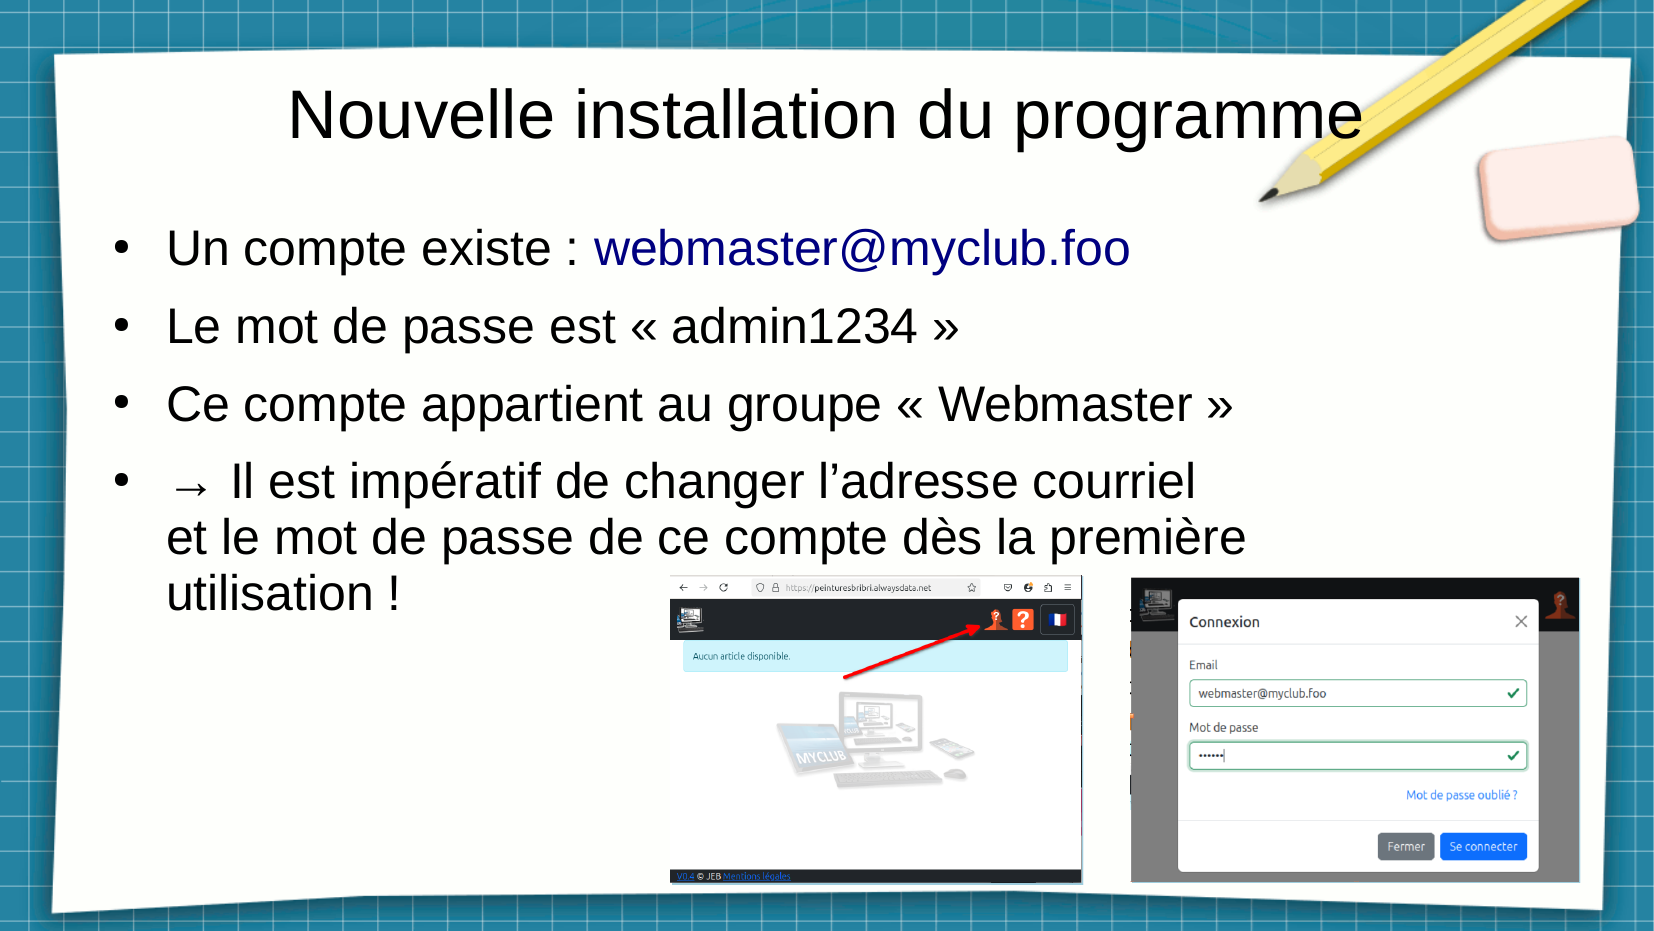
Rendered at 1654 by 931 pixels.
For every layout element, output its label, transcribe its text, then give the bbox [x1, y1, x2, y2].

picture [0, 0, 1654, 931]
title Nouvelle installation du programme [82, 37, 1571, 193]
list Un compte existe : webmaster@myclub.foo Le mot de passe est « admin1234 » Ce compte appartient au groupe « Webmaster » → Il est impératif de changer l’adresse courriel et le mot de passe de ce compte dès la première utilisation ! [95, 220, 1251, 760]
